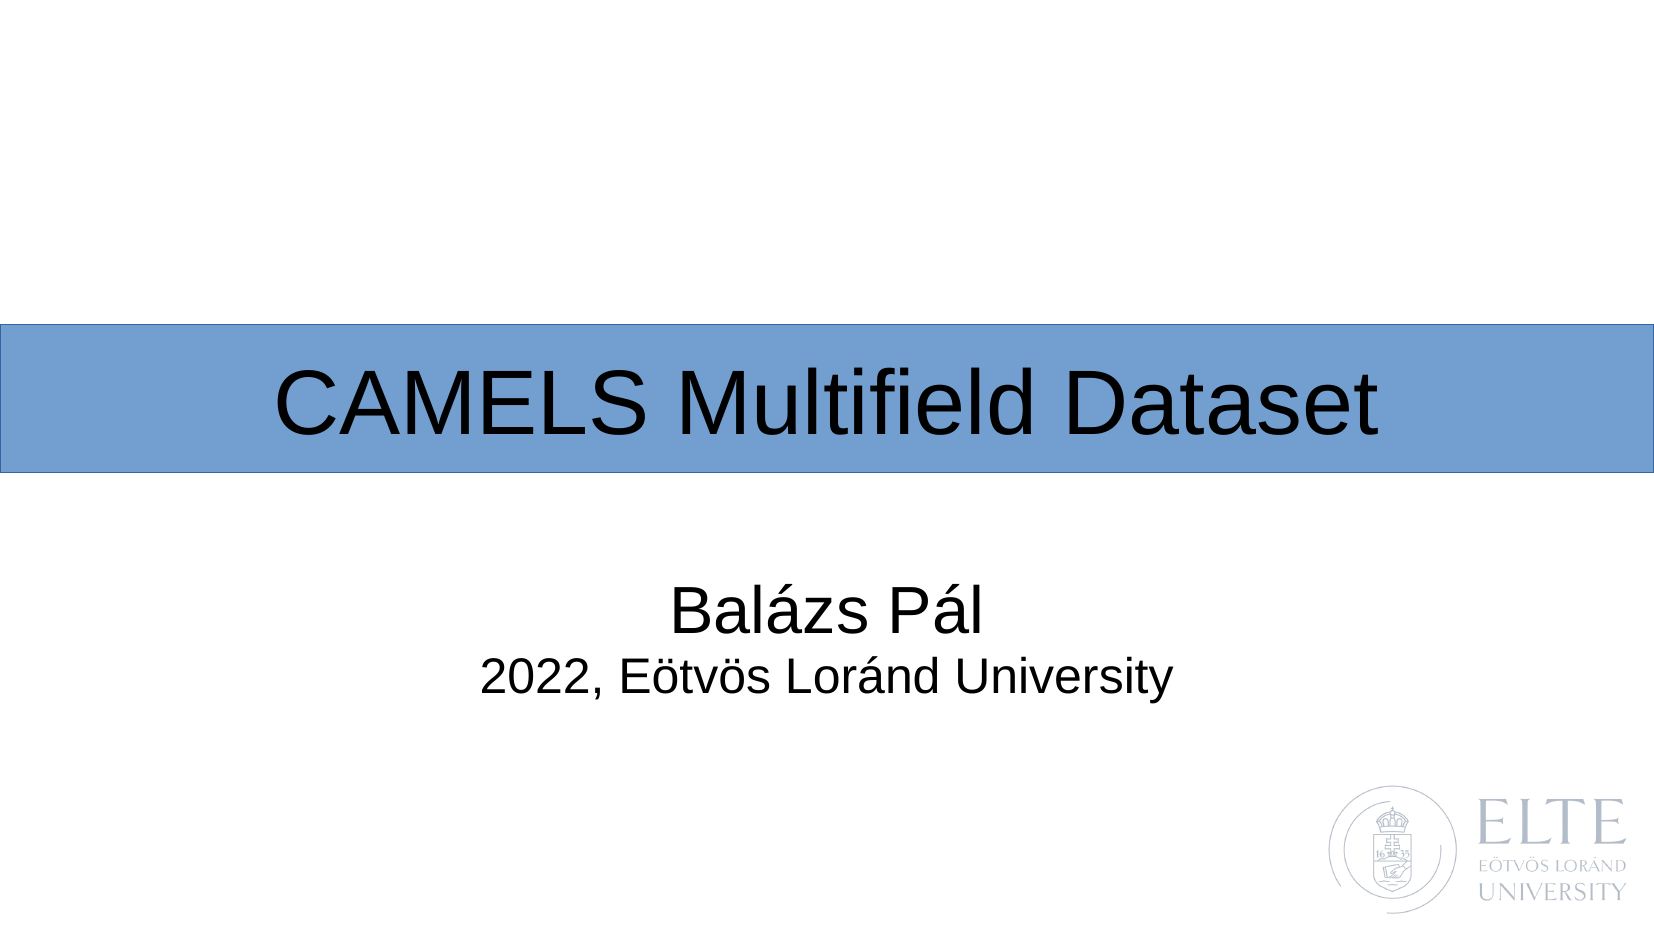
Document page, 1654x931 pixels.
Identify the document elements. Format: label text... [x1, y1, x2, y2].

text_box [1571, 324, 1654, 473]
picture [1328, 785, 1627, 914]
text_box [0, 324, 82, 473]
subtitle Balázs Pál 2022, Eötvös Loránd University [82, 501, 1571, 776]
title CAMELS Multifield Dataset [82, 324, 1571, 481]
